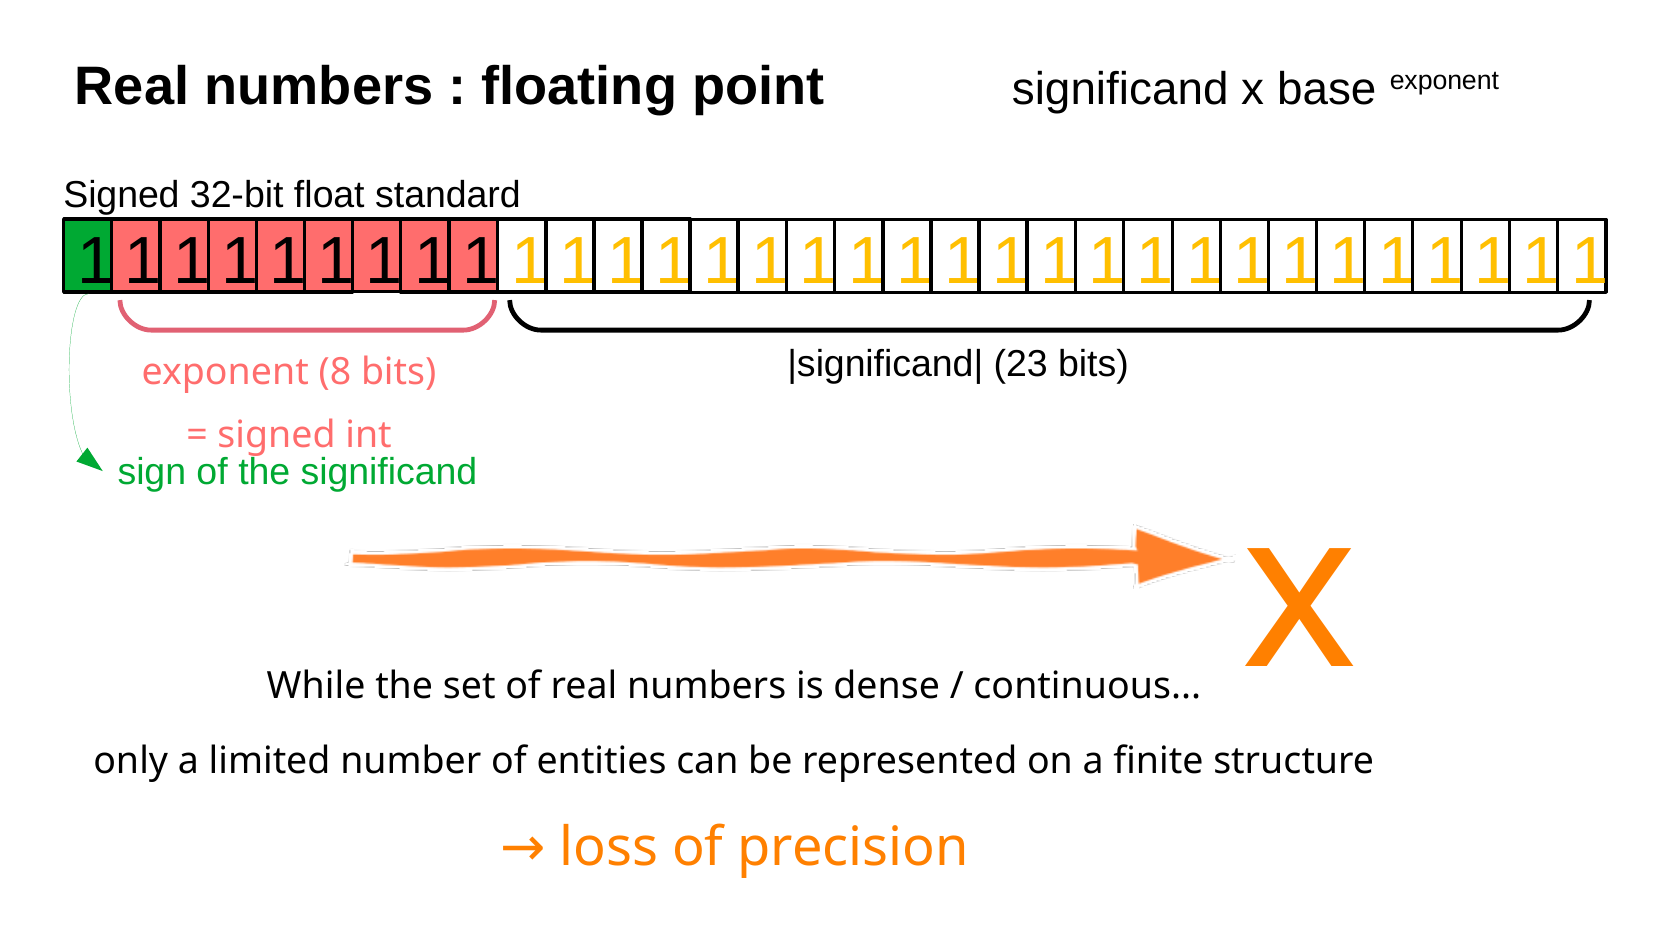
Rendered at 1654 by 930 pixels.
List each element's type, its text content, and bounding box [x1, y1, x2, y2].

text_box 1 [351, 215, 399, 309]
text_box 1 [447, 215, 496, 309]
text_box 1 [640, 215, 688, 309]
text_box exponent (8 bits) = signed int [126, 336, 592, 447]
text_box 1 [1121, 215, 1171, 309]
text_box 1 [62, 215, 109, 309]
text_box 1 [1460, 215, 1508, 309]
text_box 1 [1411, 215, 1460, 309]
text_box Real numbers : floating point [59, 48, 1186, 124]
text_box 1 [1315, 215, 1363, 309]
text_box While the set of real numbers is dense / continuous... only a limited number of entities can be represented on a finite structure → loss of precision [78, 651, 1653, 858]
text_box 1 [1508, 215, 1556, 310]
text_box sign of the significand [102, 442, 720, 500]
text_box 1 [206, 215, 255, 309]
text_box 1 [784, 215, 833, 309]
text_box 1 [1363, 215, 1411, 309]
text_box 1 [109, 215, 158, 309]
text_box x [1226, 423, 1367, 651]
text_box Signed 32-bit float standard [48, 165, 820, 223]
text_box 1 [929, 215, 977, 309]
text_box 1 [496, 215, 544, 309]
text_box |significand| (23 bits) [772, 334, 1348, 392]
text_box 1 [881, 215, 929, 309]
text_box 1 [1025, 215, 1074, 309]
text_box 1 [977, 215, 1025, 309]
text_box 1 [592, 215, 640, 309]
text_box 1 [1556, 215, 1608, 310]
text_box 1 [303, 215, 351, 309]
text_box 1 [399, 215, 447, 309]
text_box 1 [833, 215, 881, 309]
text_box significand x base exponent [997, 55, 1653, 122]
text_box 1 [688, 215, 736, 309]
text_box 1 [158, 215, 206, 309]
text_box 1 [255, 215, 303, 309]
text_box 1 [1074, 215, 1121, 309]
text_box 1 [1171, 215, 1219, 309]
text_box 1 [1267, 215, 1315, 309]
text_box 1 [544, 215, 592, 309]
picture [344, 524, 1226, 590]
text_box 1 [736, 215, 784, 309]
text_box 1 [1219, 215, 1267, 309]
